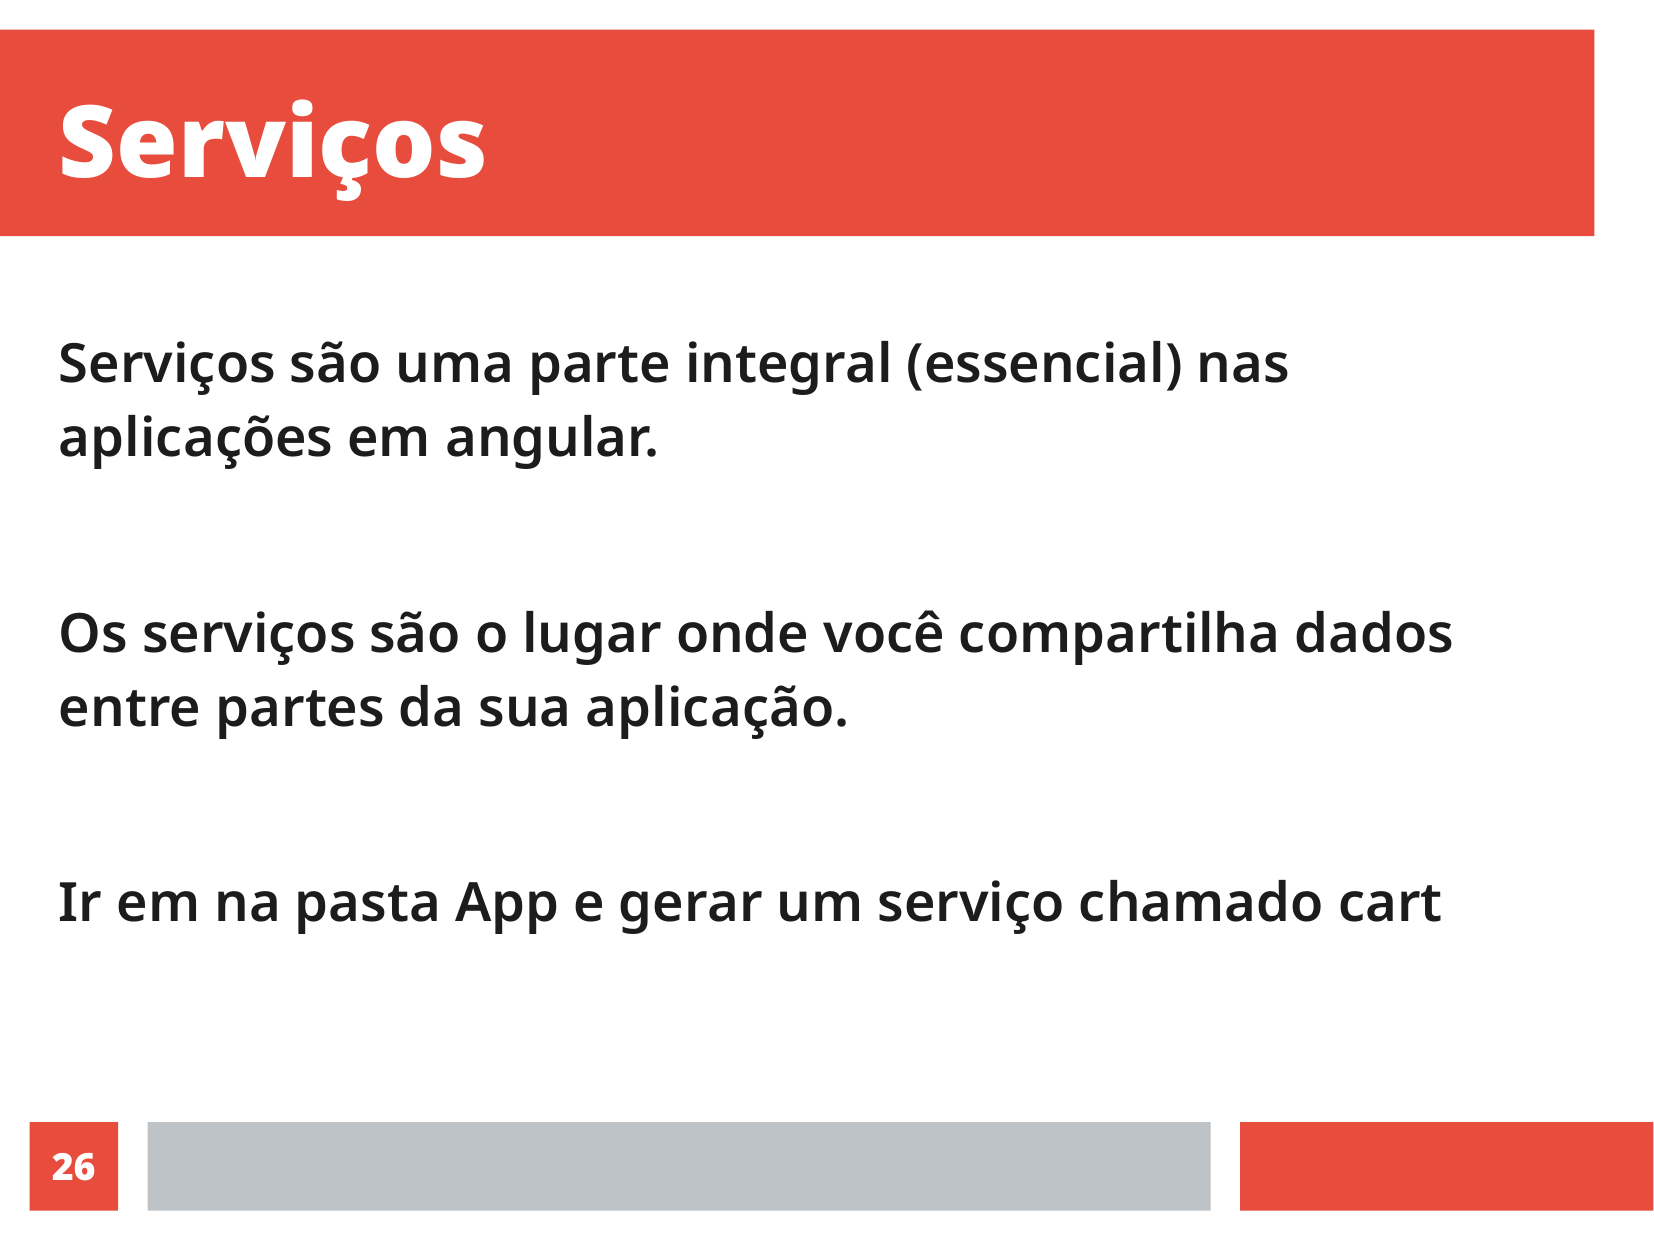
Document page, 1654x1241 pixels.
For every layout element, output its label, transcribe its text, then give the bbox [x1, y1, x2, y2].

list Serviços são uma parte integral (essencial) nas aplicações em angular. Os serviços são o lugar onde você compartilha dados entre partes da sua aplicação. Ir em na pasta App e gerar um serviço chamado cart [59, 324, 1565, 1093]
title Serviços [59, 59, 1595, 207]
